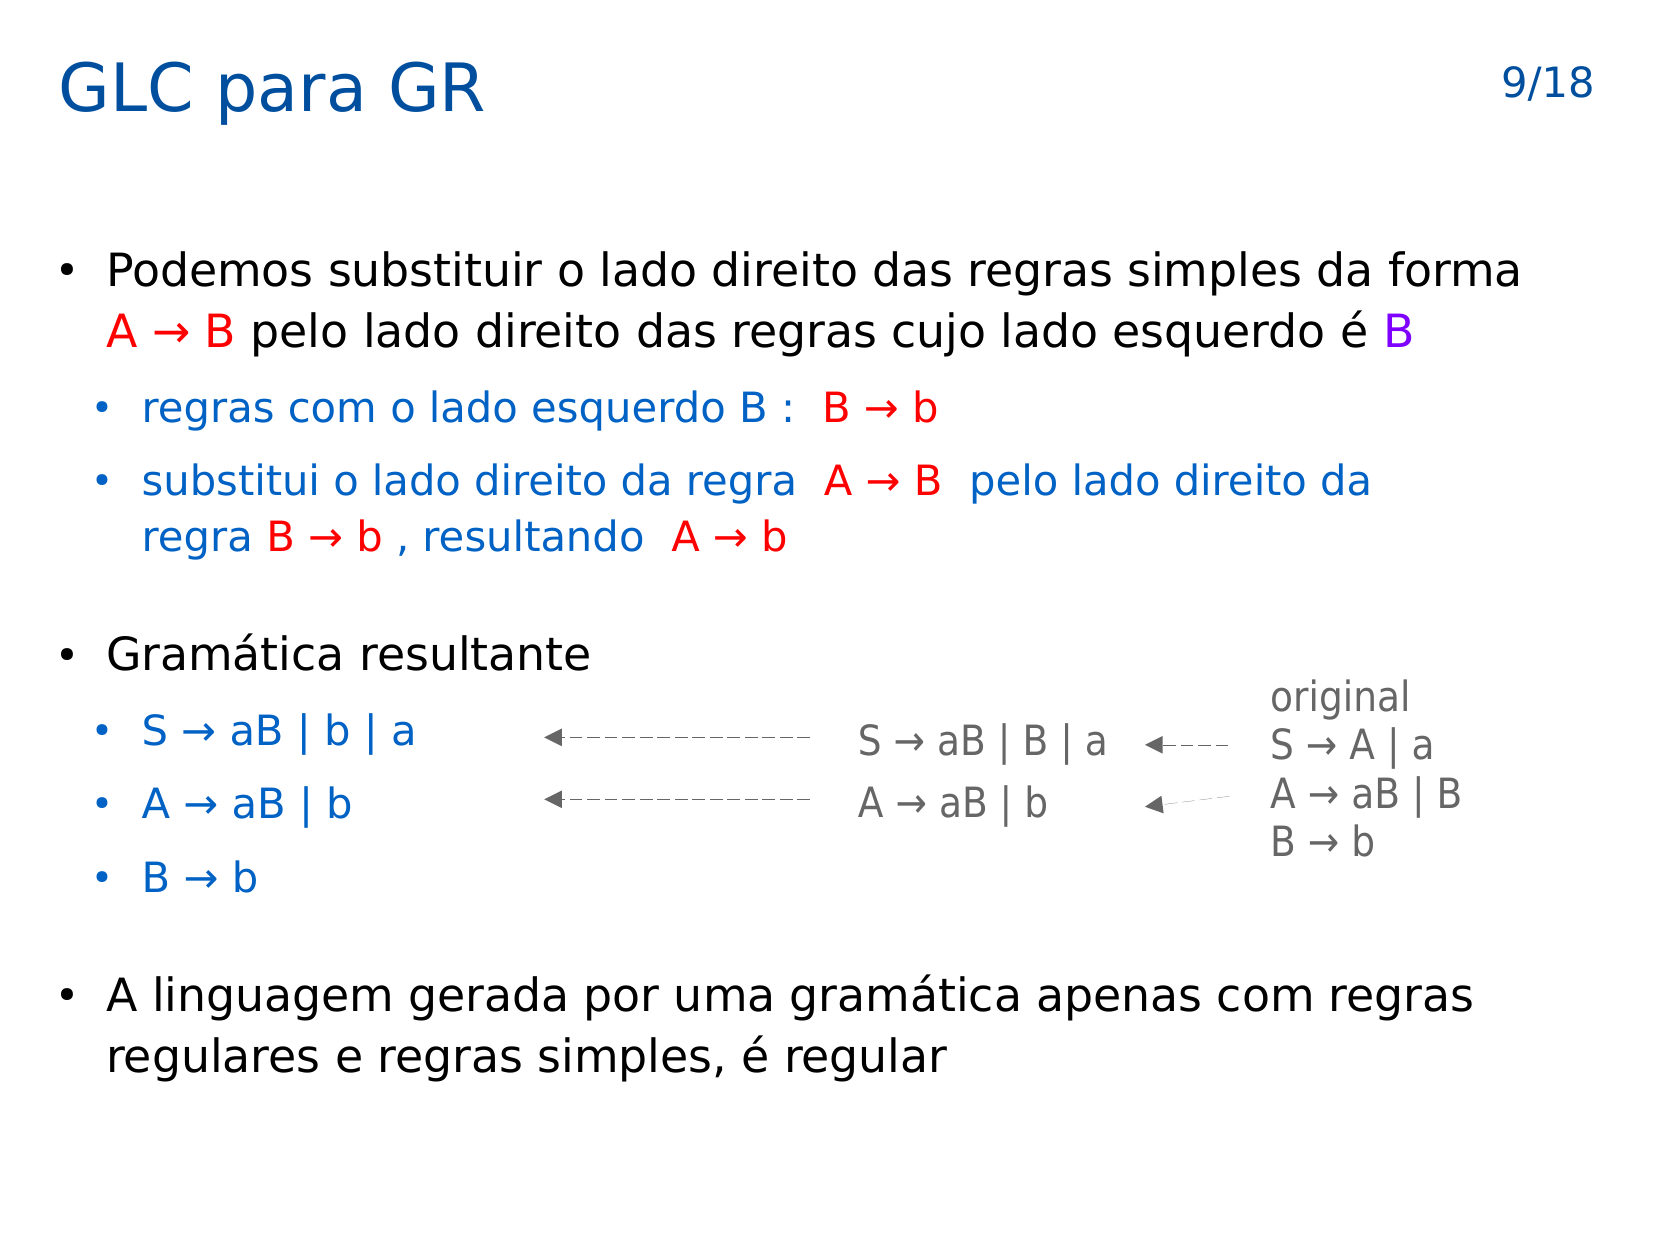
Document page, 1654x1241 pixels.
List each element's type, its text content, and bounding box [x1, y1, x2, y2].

text_box A → aB | b [843, 771, 1064, 836]
text_box original S → A | a A → aB | B B → b [1255, 664, 1558, 874]
title GLC para GR [59, 29, 1625, 148]
list Podemos substituir o lado direito das regras simples da forma A → B pelo lado direito das regras cujo lado esquerdo é B regras com o lado esquerdo B : B → b substitui o lado direito da regra A → B pelo lado direito da regra B → b , resultando A → b Gramática resultante S → aB | b | a A → aB | b B → b A linguagem gerada por uma gramática apenas com regras regulares e regras simples, é regular [59, 236, 1595, 1211]
text_box S → aB | B | a [843, 709, 1124, 774]
